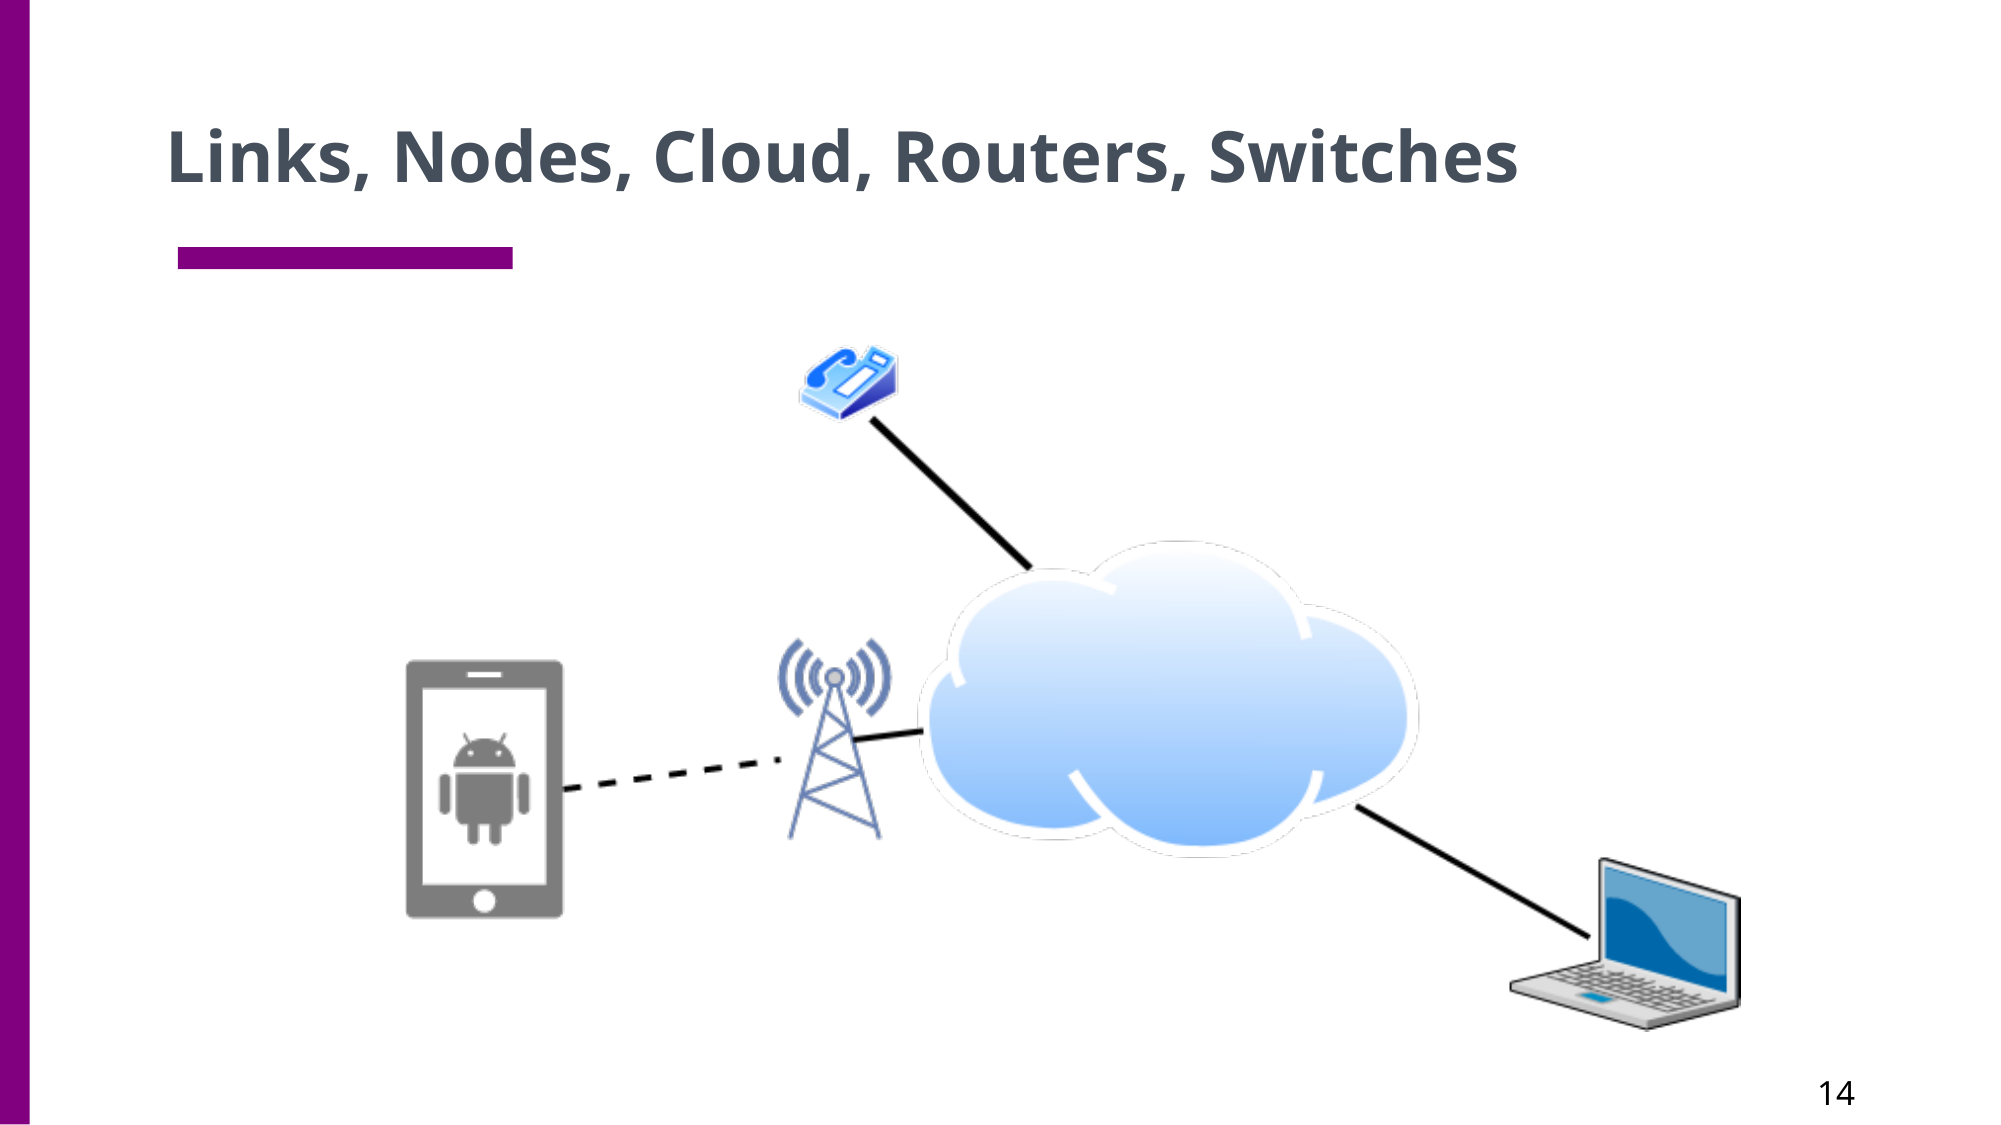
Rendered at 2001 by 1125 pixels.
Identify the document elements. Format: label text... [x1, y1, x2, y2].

text_box Links, Nodes, Cloud, Routers, Switches [151, 0, 1849, 212]
picture [405, 344, 1741, 1032]
